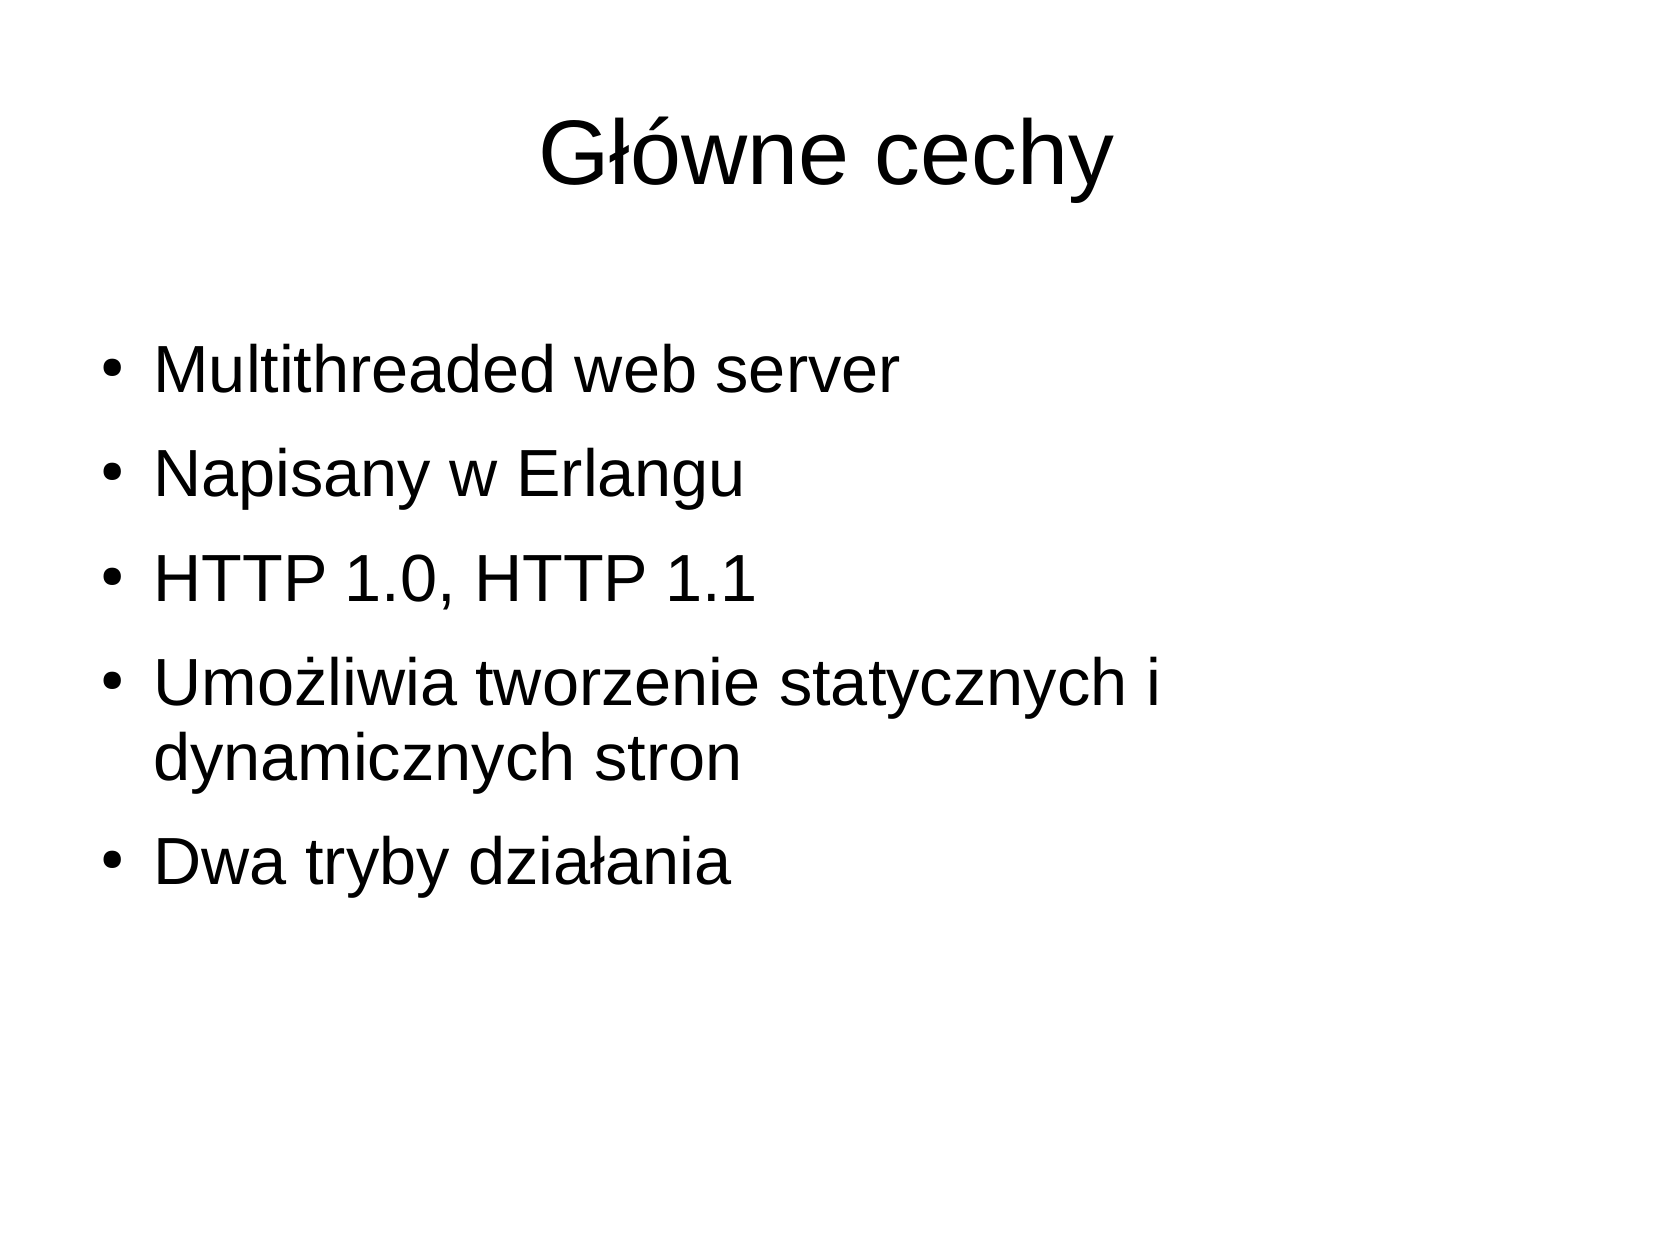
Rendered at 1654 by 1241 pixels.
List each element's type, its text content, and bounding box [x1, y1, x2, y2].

title Główne cechy [82, 49, 1571, 257]
list Multithreaded web server Napisany w Erlangu HTTP 1.0, HTTP 1.1 Umożliwia tworzenie statycznych i dynamicznych stron Dwa tryby działania [82, 331, 1571, 1052]
